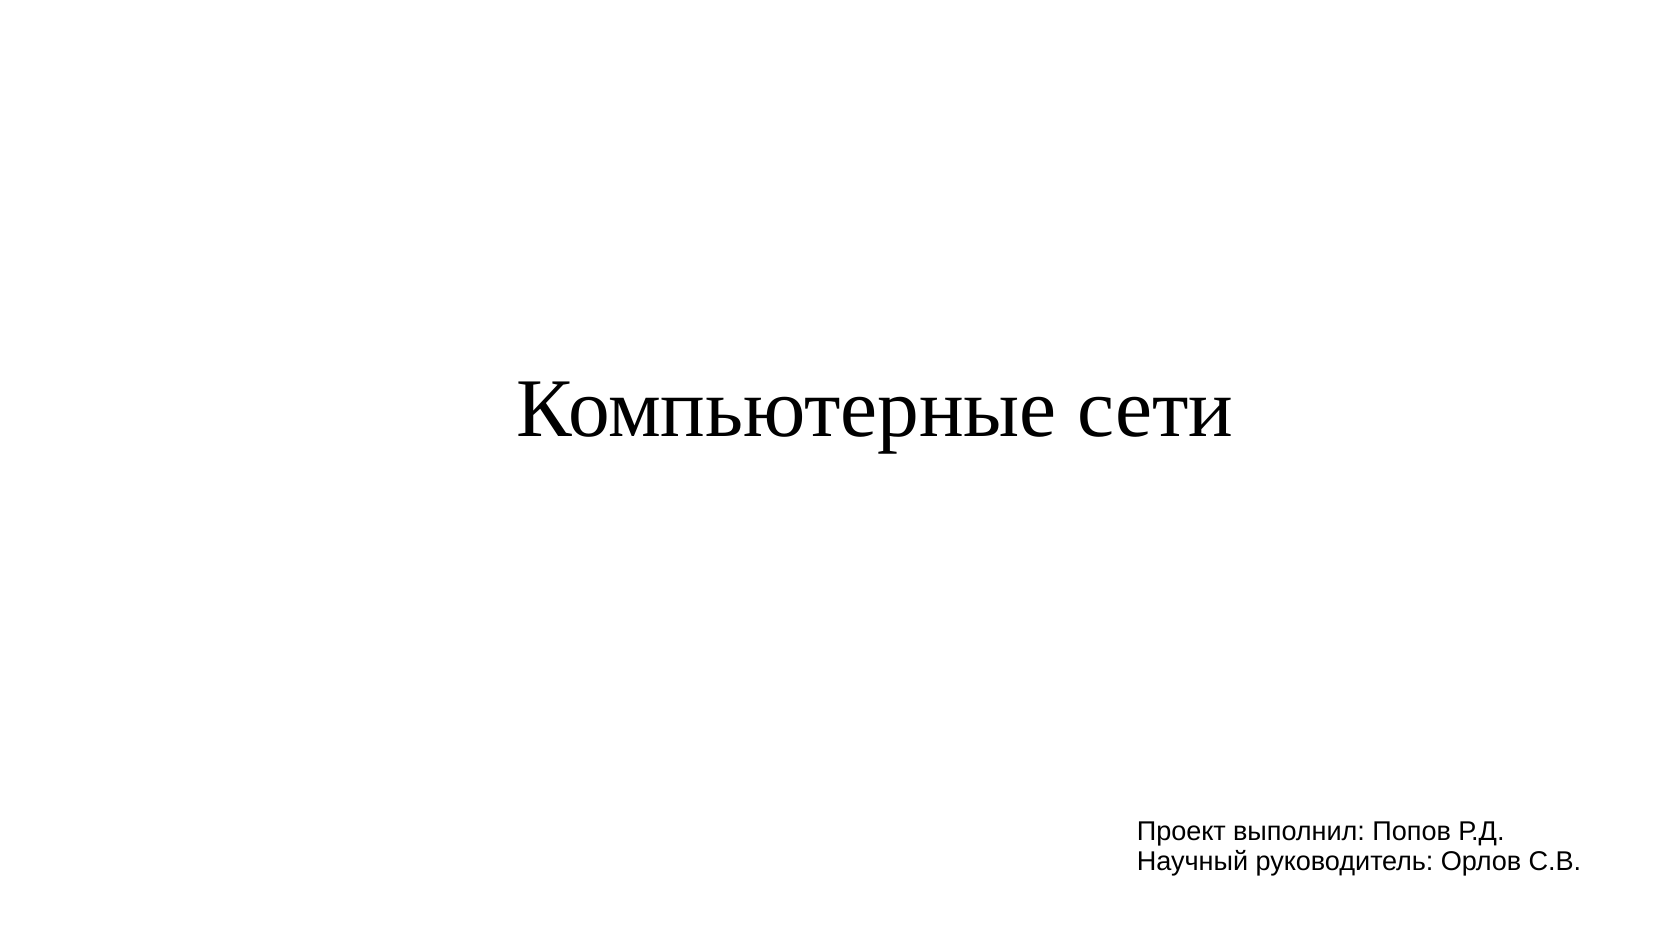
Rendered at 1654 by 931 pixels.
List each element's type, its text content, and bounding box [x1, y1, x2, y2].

text_box Компьютерные сети [501, 354, 1270, 473]
text_box Проект выполнил: Попов Р.Д. Научный руководитель: Орлов С.В. [1122, 808, 1625, 886]
